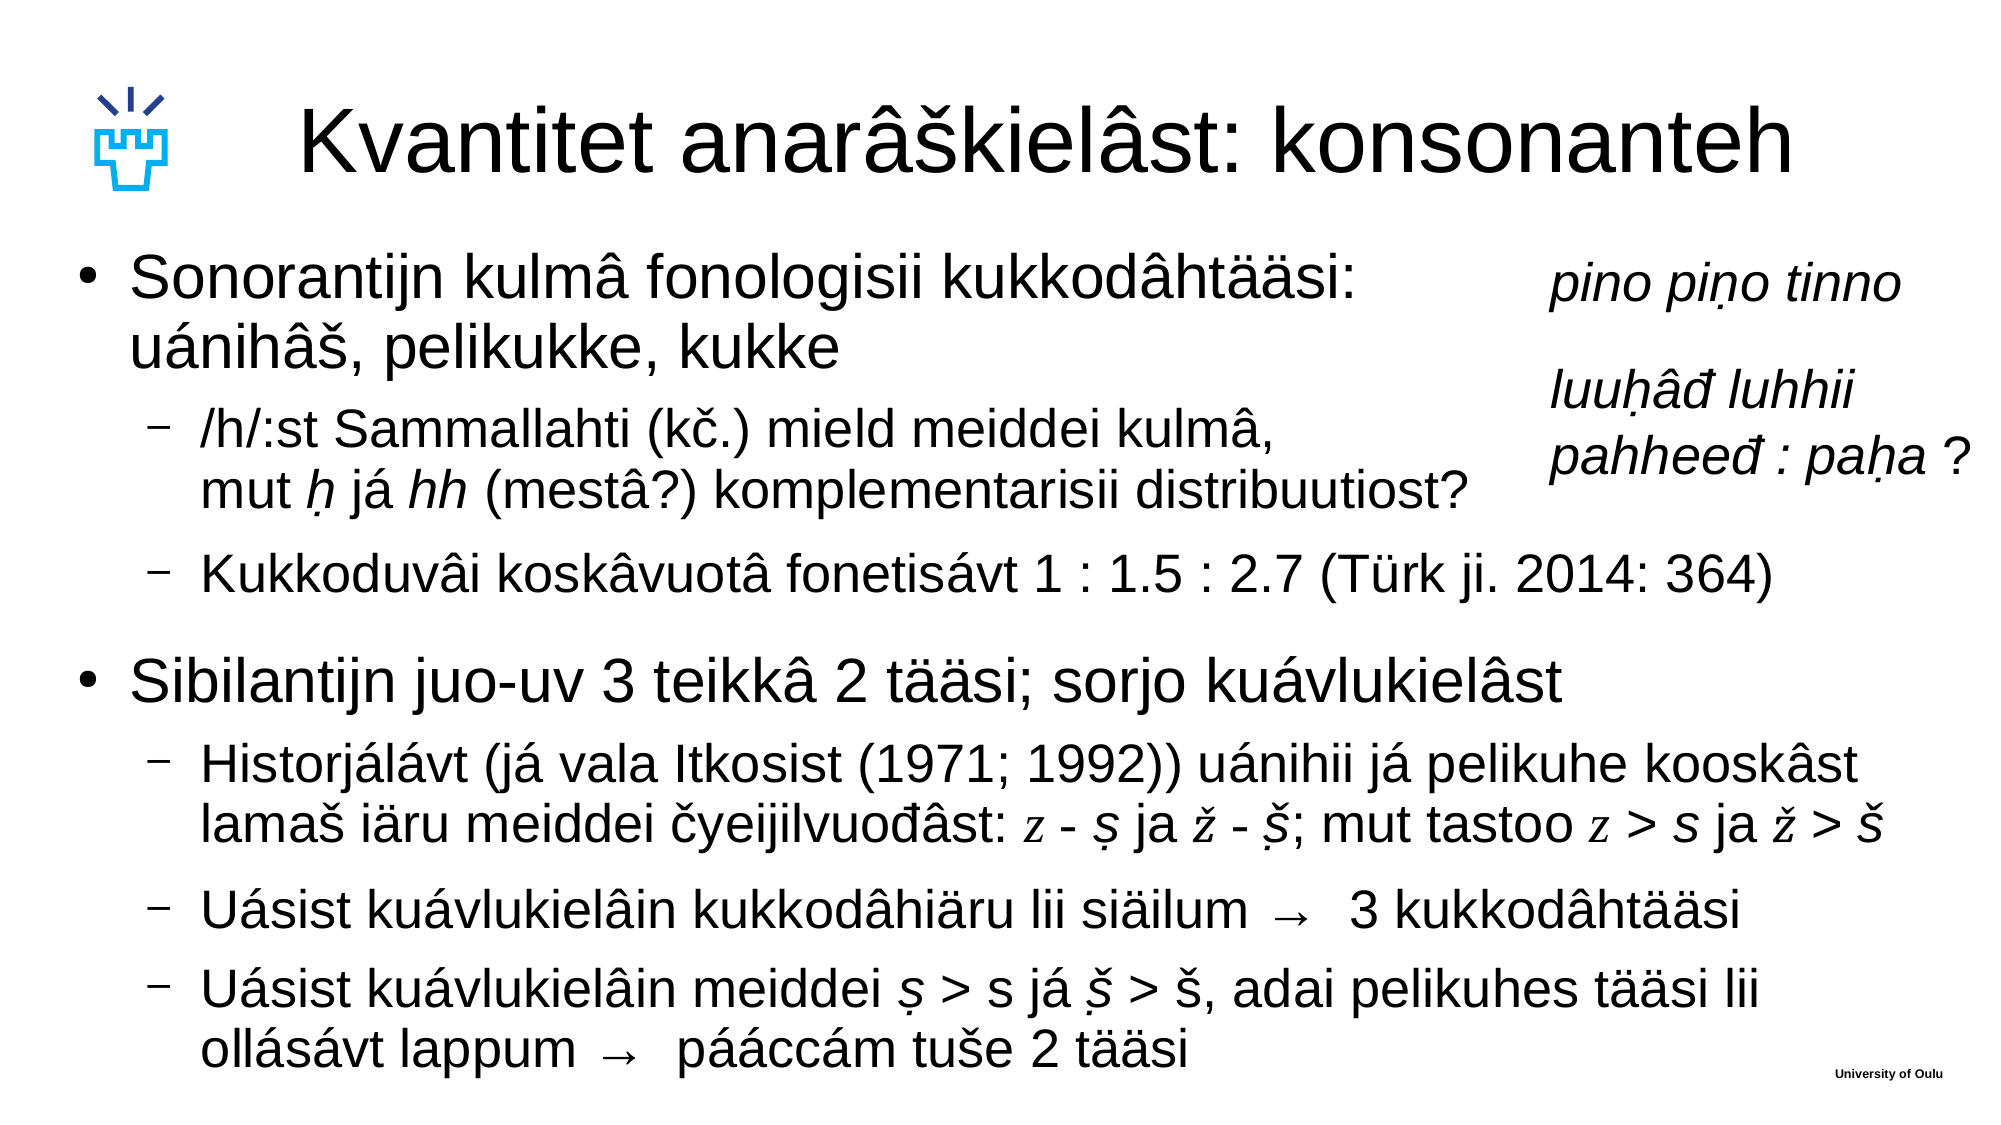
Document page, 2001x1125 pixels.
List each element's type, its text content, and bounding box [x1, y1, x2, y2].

title Kvantitet anarâškielâst: konsonanteh [264, 38, 1831, 241]
text_box pino piṇo tinno luuḥâđ luhhii pahheeđ : paḥa ? [1535, 238, 2000, 587]
list Sonorantijn kulmâ fonologisii kukkodâhtääsi: uánihâš, pelikukke, kukke /h/:st Sammallahti (kč.) mield meiddei kulmâ, mut ḥ já hh (mestâ?) komplementarisii distribuutiost? Kukkoduvâi koskâvuotâ fonetisávt 1 : 1.5 : 2.7 (Türk ji. 2014: 364) Sibilantijn juo-uv 3 teikkâ 2 tääsi; sorjo kuávlukielâst Historjálávt (já vala Itkosist (1971; 1992)) uánihii já pelikuhe kooskâst lamaš iäru meiddei čyeijilvuođâst: ᴢ - ṣ ja ž - ṣ̌; mut tastoo ᴢ > s ja ž > š Uásist kuávlukielâin kukkodâhiäru lii siäilum → 3 kukkodâhtääsi Uásist kuávlukielâin meiddei ṣ > s já ṣ̌ > š, adai pelikuhes tääsi lii ollásávt lappum → pááccám tuše 2 tääsi [59, 241, 2000, 1102]
